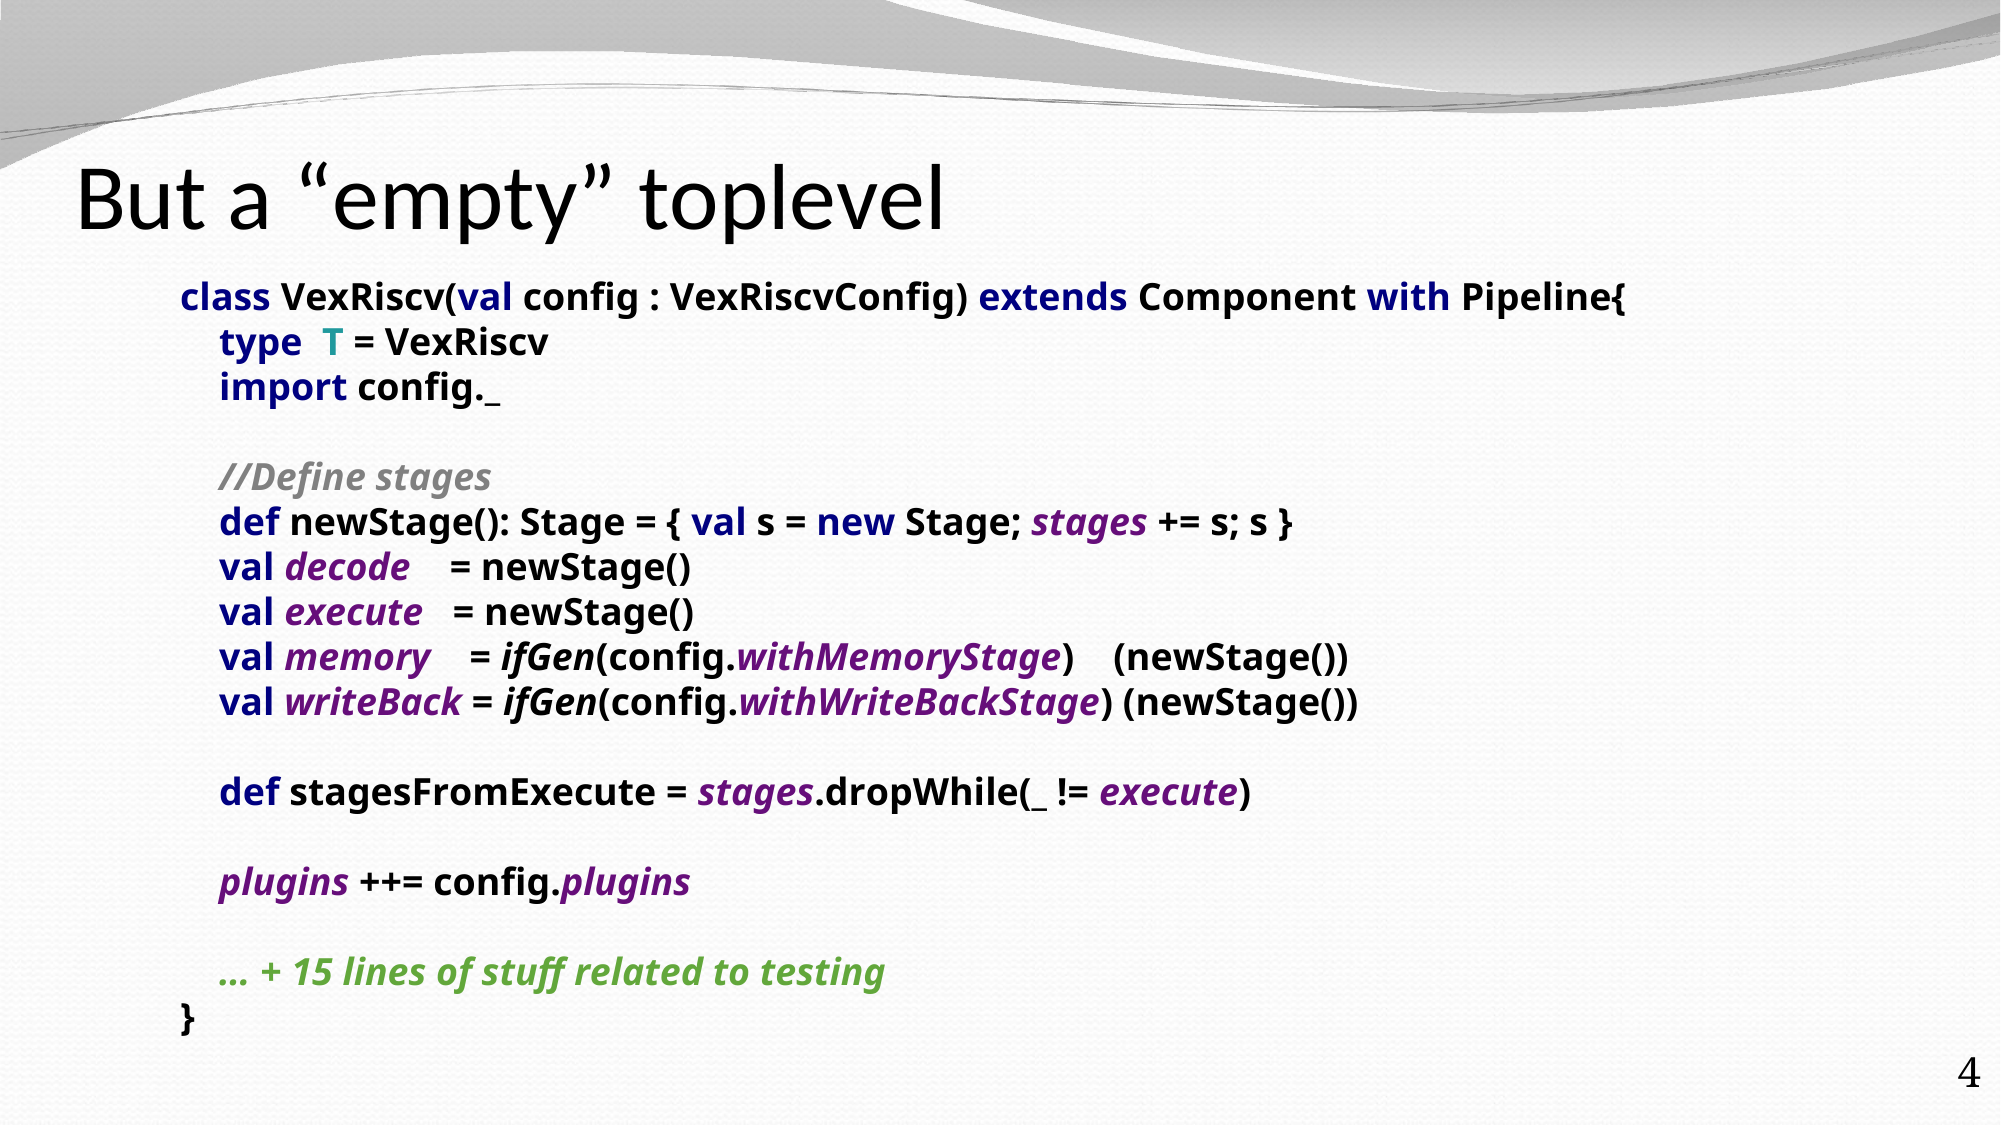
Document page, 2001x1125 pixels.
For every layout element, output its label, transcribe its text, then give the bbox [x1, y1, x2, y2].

text_box class VexRiscv(val config : VexRiscvConfig) extends Component with Pipeline{ type T = VexRiscv import config._ //Define stages def newStage(): Stage = { val s = new Stage; stages += s; s } val decode = newStage() val execute = newStage() val memory = ifGen(config.withMemoryStage) (newStage()) val writeBack = ifGen(config.withWriteBackStage) (newStage()) def stagesFromExecute = stages.dropWhile(_ != execute) plugins ++= config.plugins … + 15 lines of stuff related to testing } [165, 265, 1819, 1125]
title But a “empty” toplevel [75, 60, 1666, 248]
text_box <numéro> [1819, 1042, 1981, 1103]
picture [0, 0, 2001, 1125]
